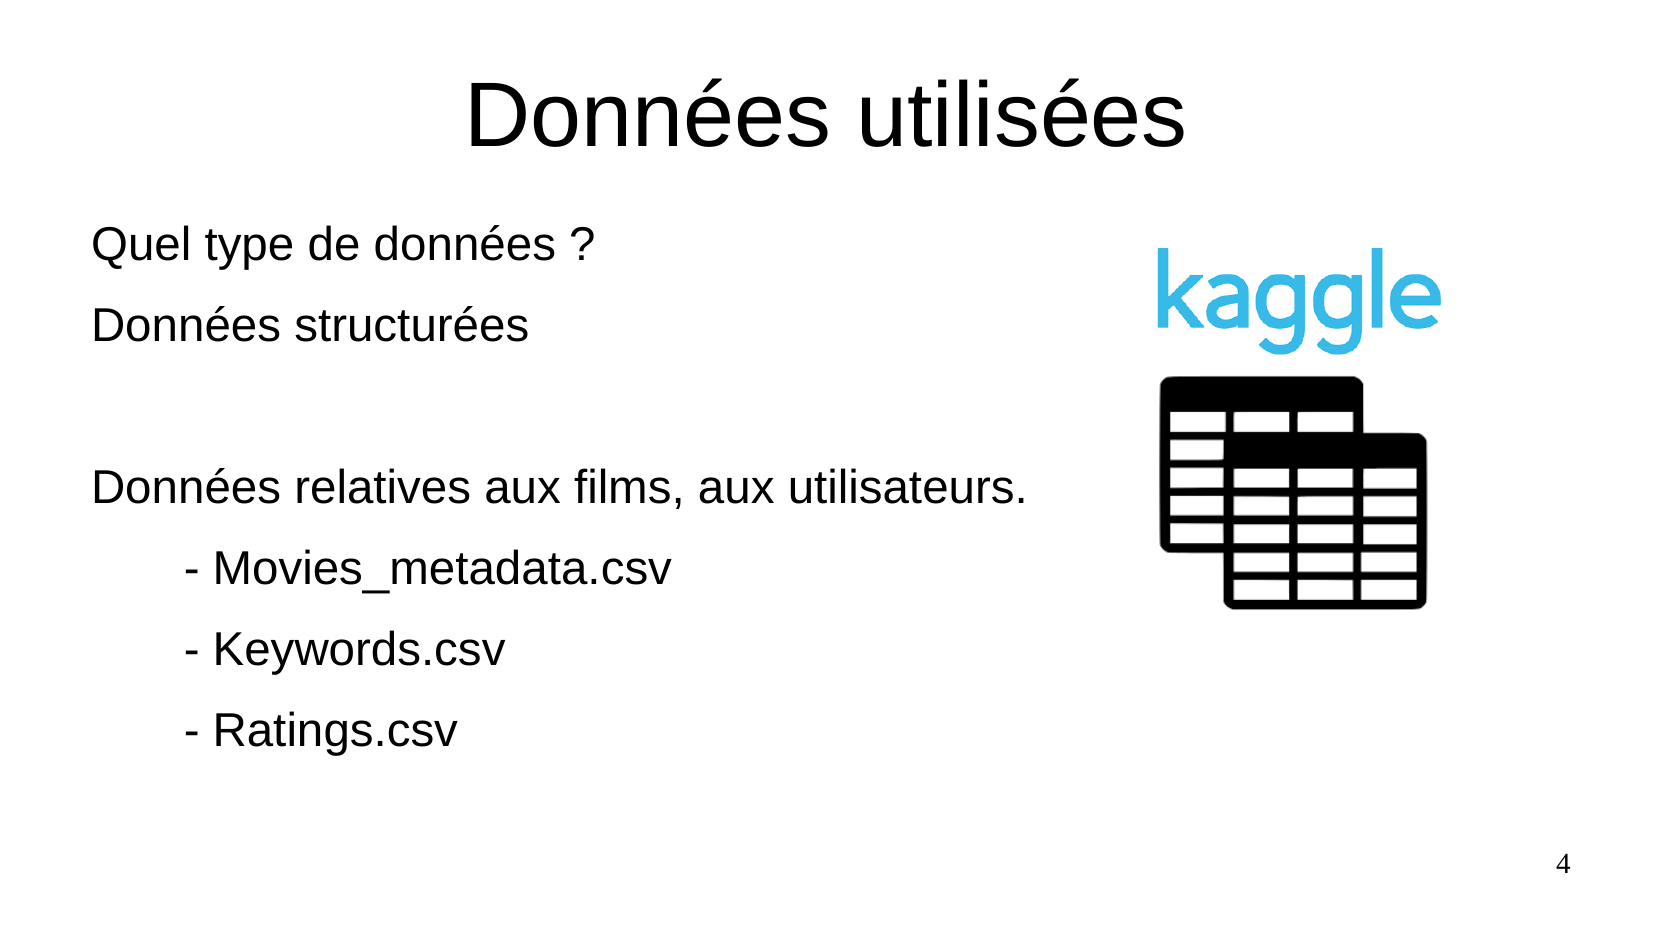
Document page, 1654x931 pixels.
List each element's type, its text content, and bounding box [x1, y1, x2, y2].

picture [1157, 360, 1430, 626]
picture [1157, 247, 1441, 355]
list Quel type de données ? Données structurées Données relatives aux films, aux utilisateurs. - Movies_metadata.csv - Keywords.csv - Ratings.csv [23, 217, 1571, 758]
title Données utilisées [82, 37, 1571, 193]
